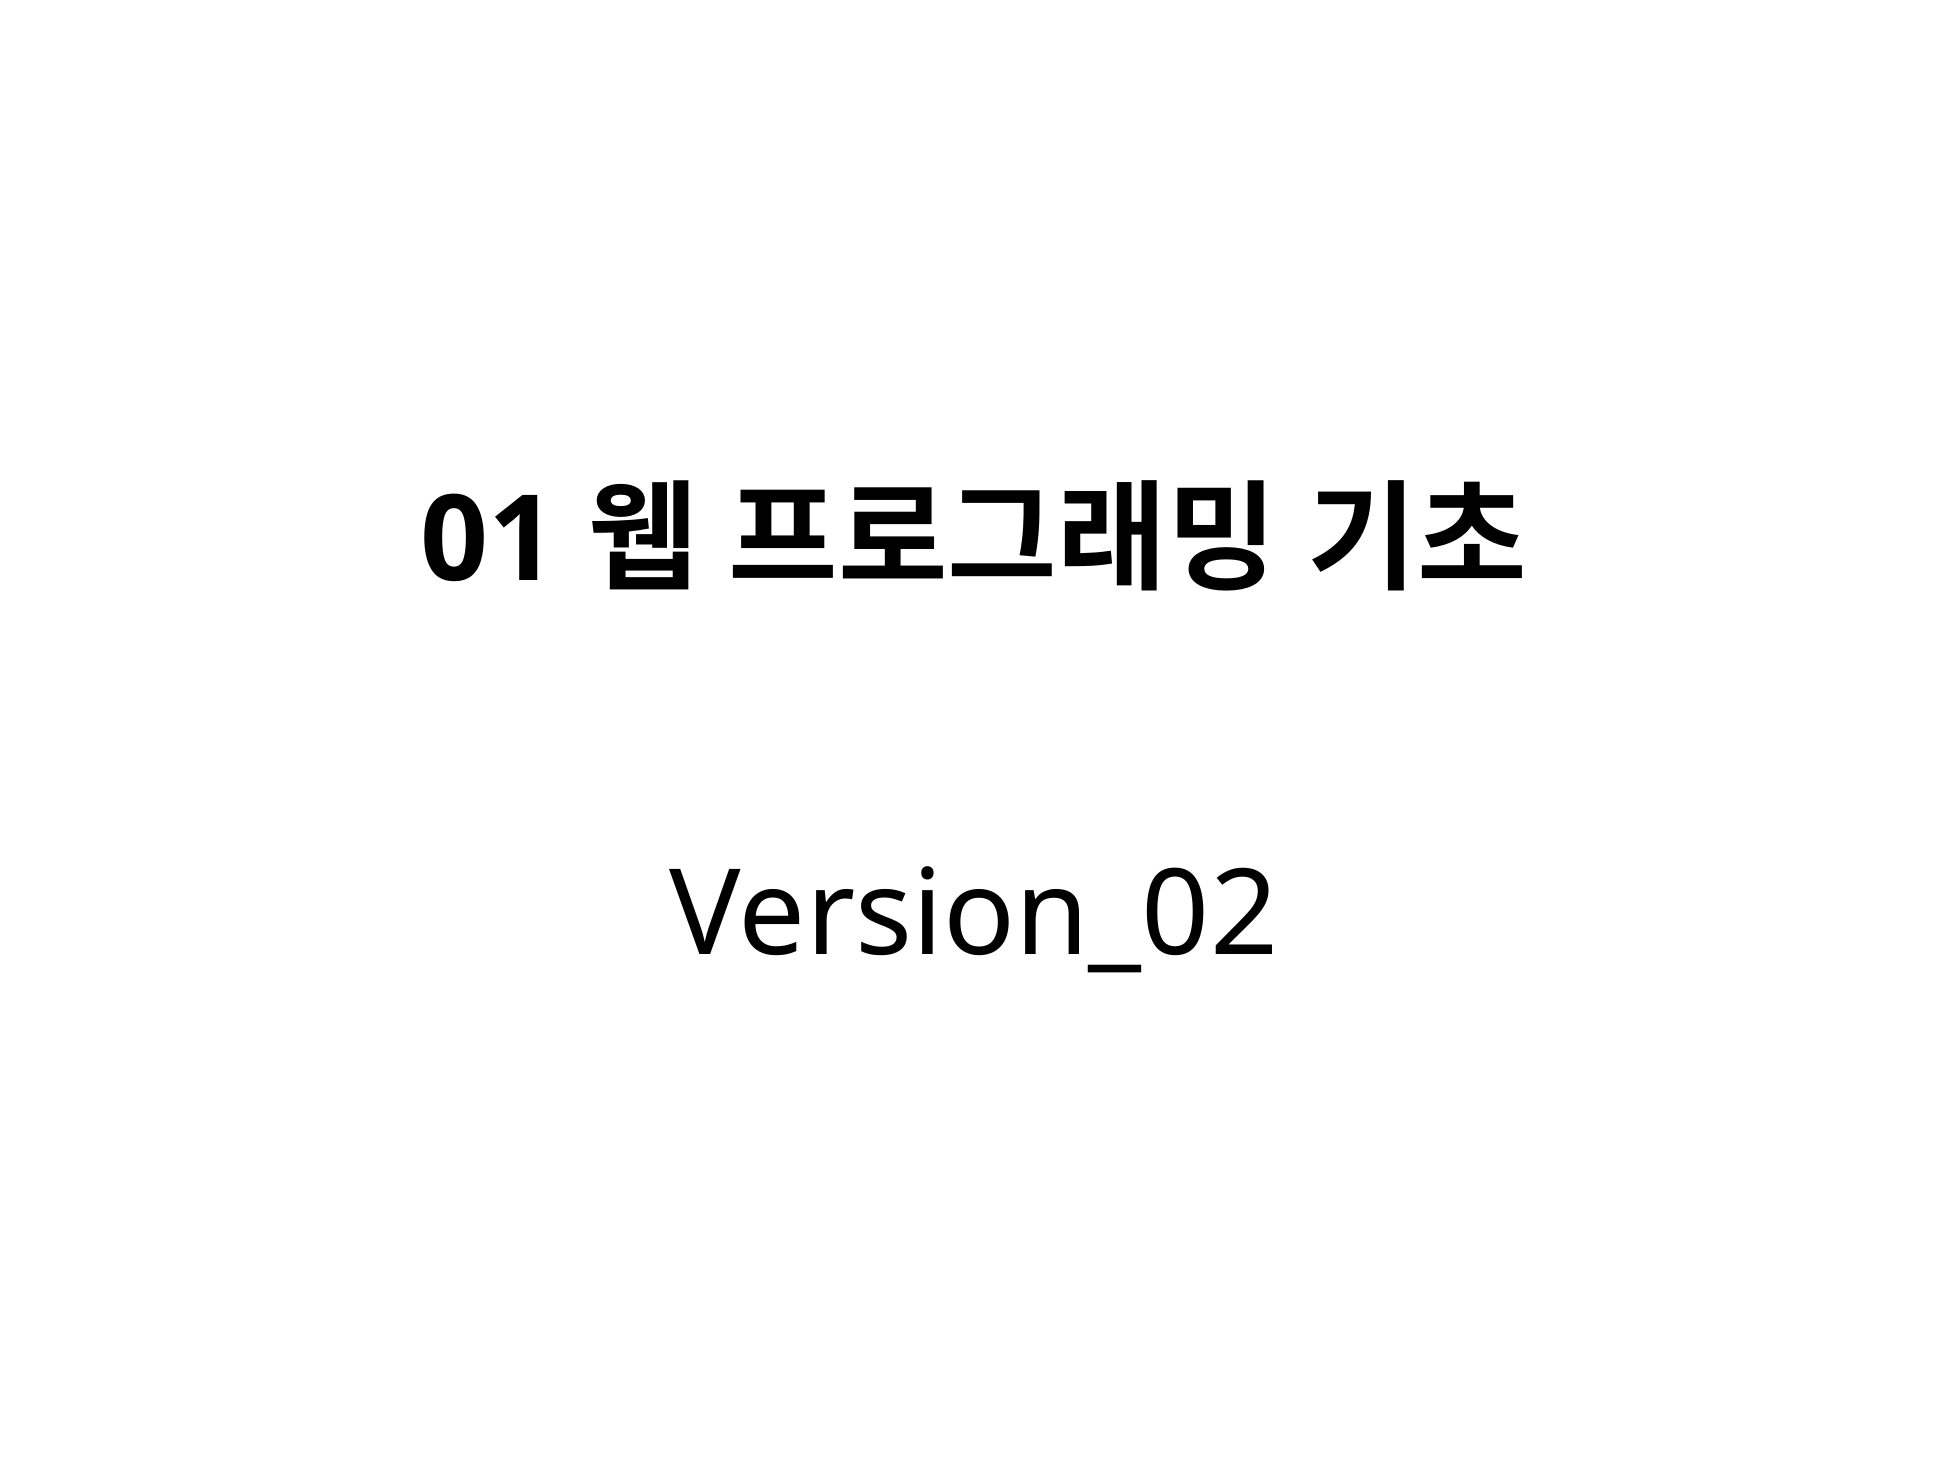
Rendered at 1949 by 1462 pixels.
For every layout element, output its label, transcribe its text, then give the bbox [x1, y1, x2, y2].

subtitle Version_02 [292, 828, 1657, 1202]
title 01 웹 프로그래밍 기초 [146, 454, 1803, 768]
